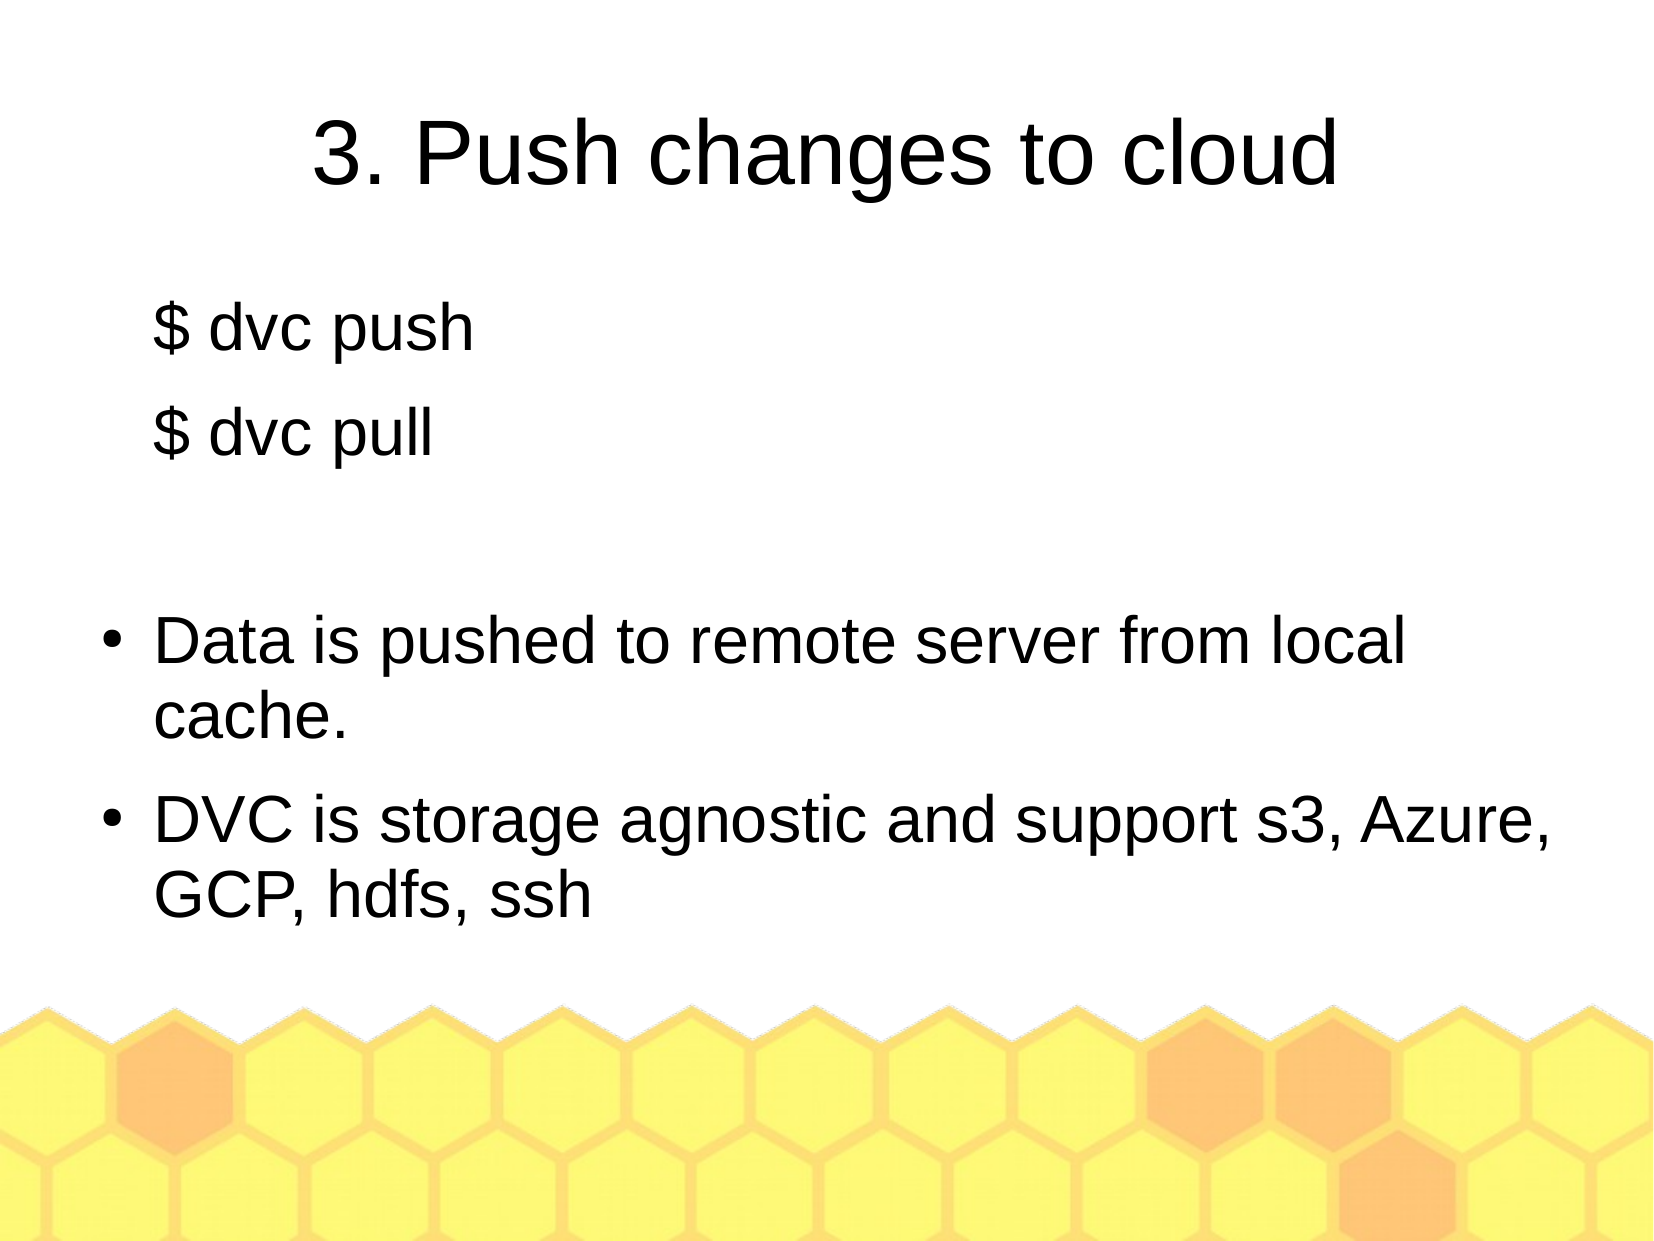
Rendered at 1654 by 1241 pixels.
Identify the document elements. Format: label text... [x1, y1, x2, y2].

list $ dvc push $ dvc pull Data is pushed to remote server from local cache. DVC is storage agnostic and support s3, Azure, GCP, hdfs, ssh [82, 290, 1571, 1010]
picture [0, 1001, 1654, 1241]
title 3. Push changes to cloud [82, 49, 1571, 257]
